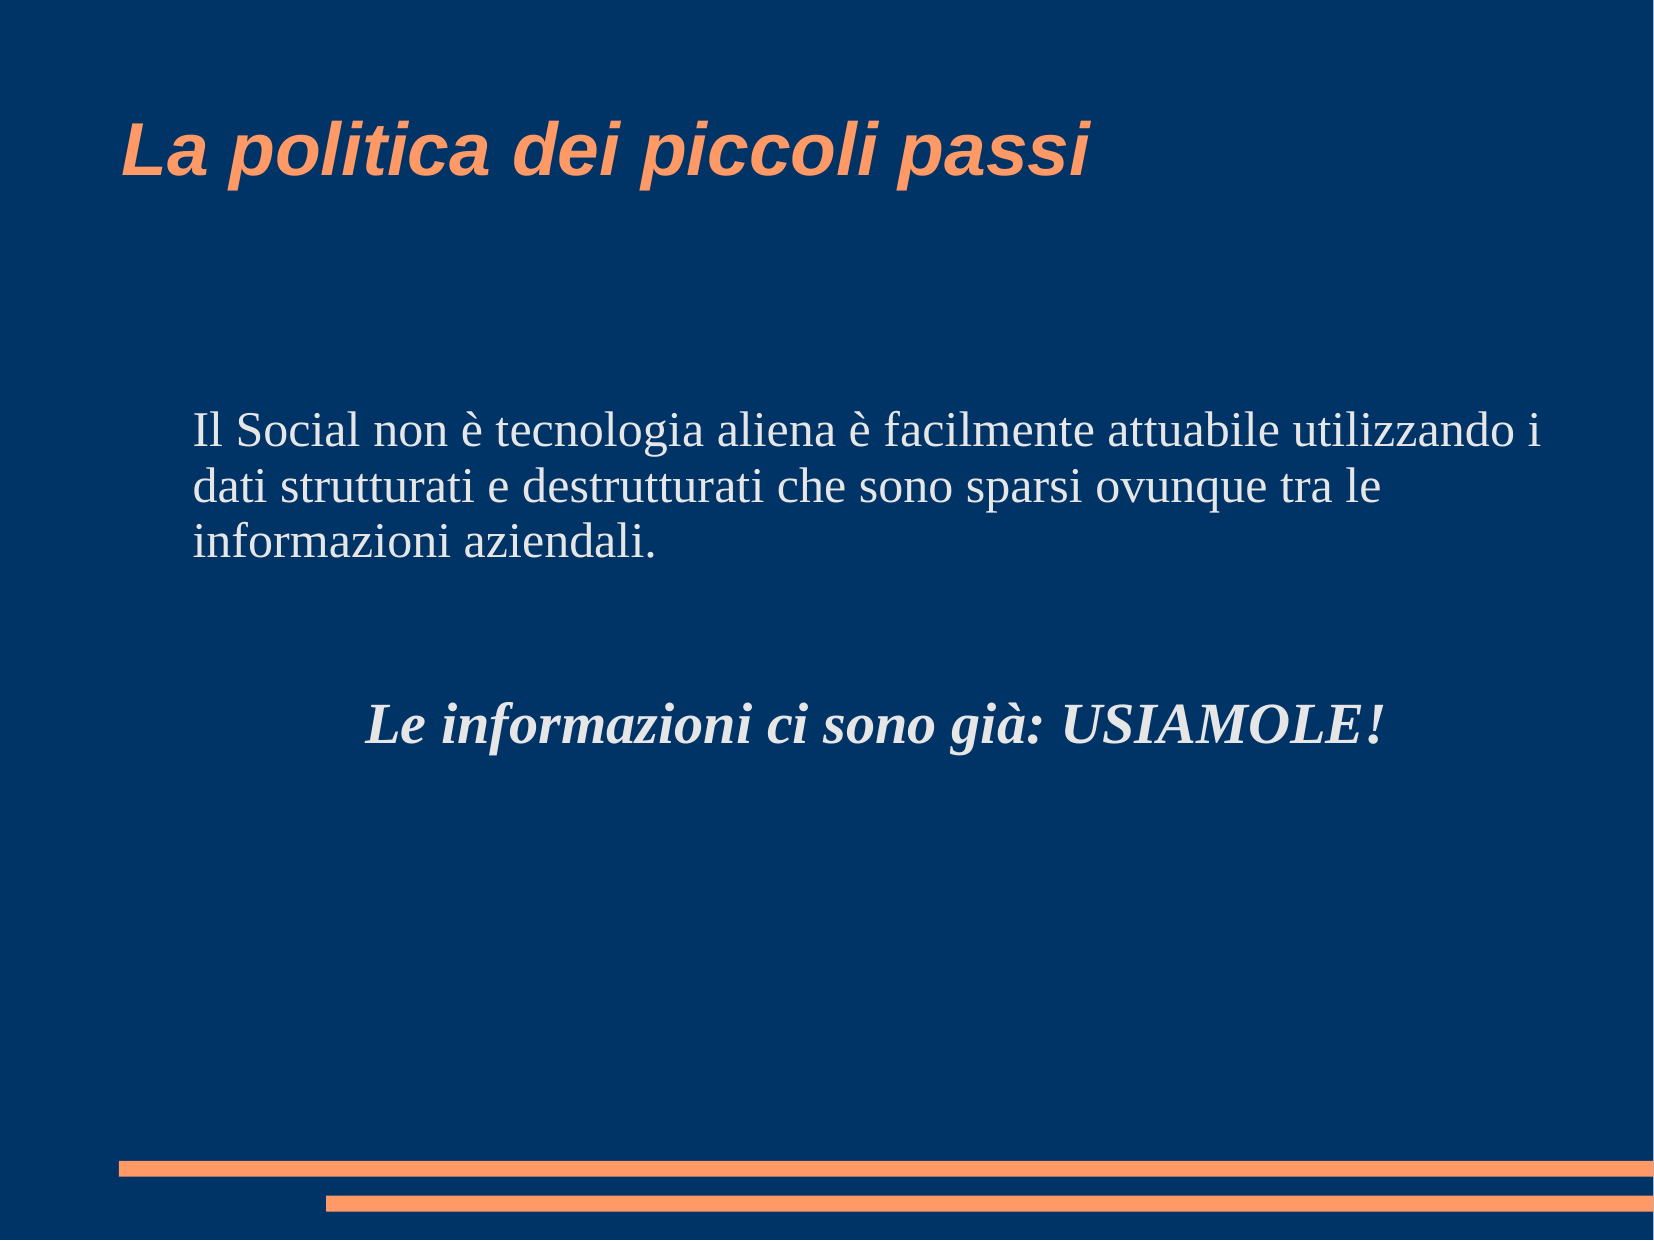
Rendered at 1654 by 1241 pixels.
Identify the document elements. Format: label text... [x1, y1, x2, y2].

list Il Social non è tecnologia aliena è facilmente attuabile utilizzando i dati strutturati e destrutturati che sono sparsi ovunque tra le informazioni aziendali. Le informazioni ci sono già: USIAMOLE! [121, 322, 1561, 1132]
title La politica dei piccoli passi [121, 46, 1534, 254]
